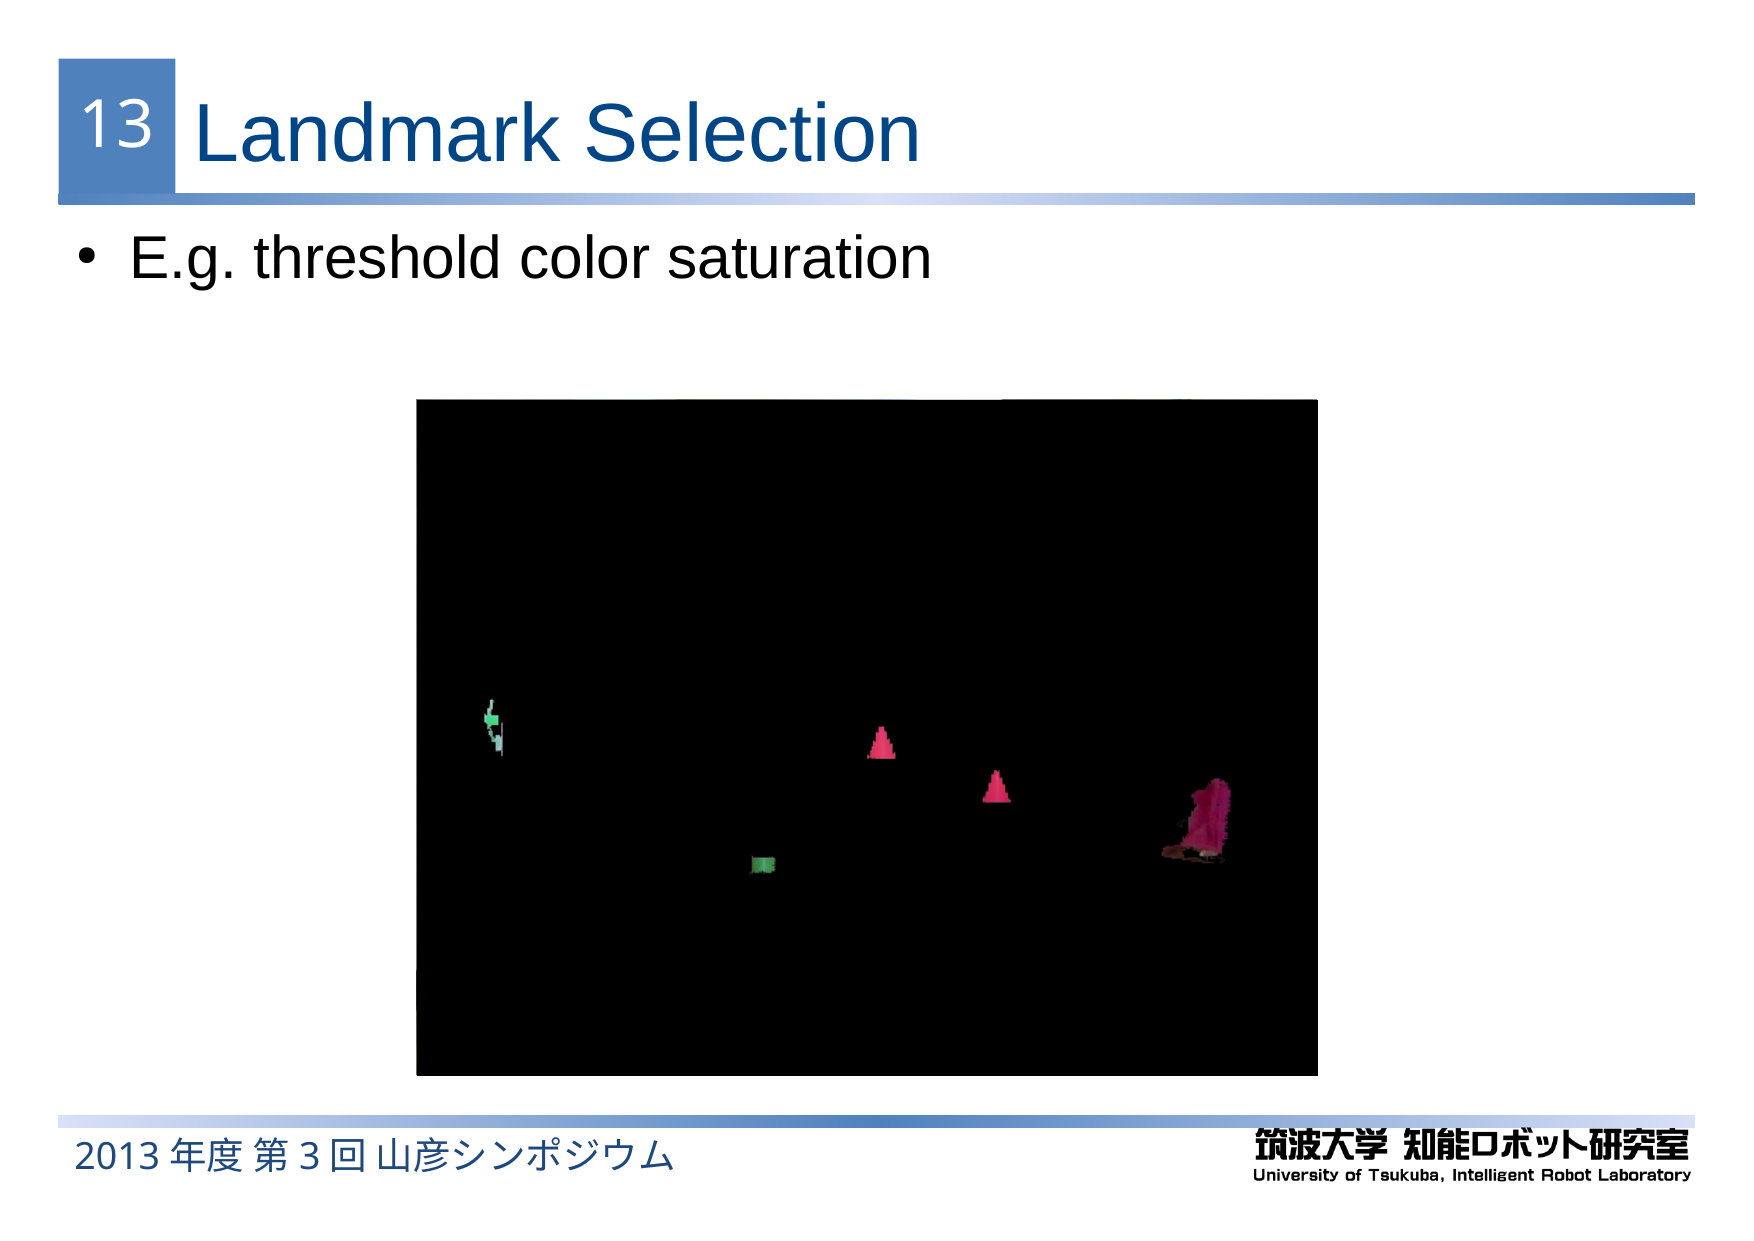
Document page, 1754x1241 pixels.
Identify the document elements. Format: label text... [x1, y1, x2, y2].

picture [416, 399, 1318, 1076]
list E.g. threshold color saturation [58, 223, 1696, 876]
title Landmark Selection [193, 61, 1651, 205]
picture [1252, 1127, 1691, 1182]
